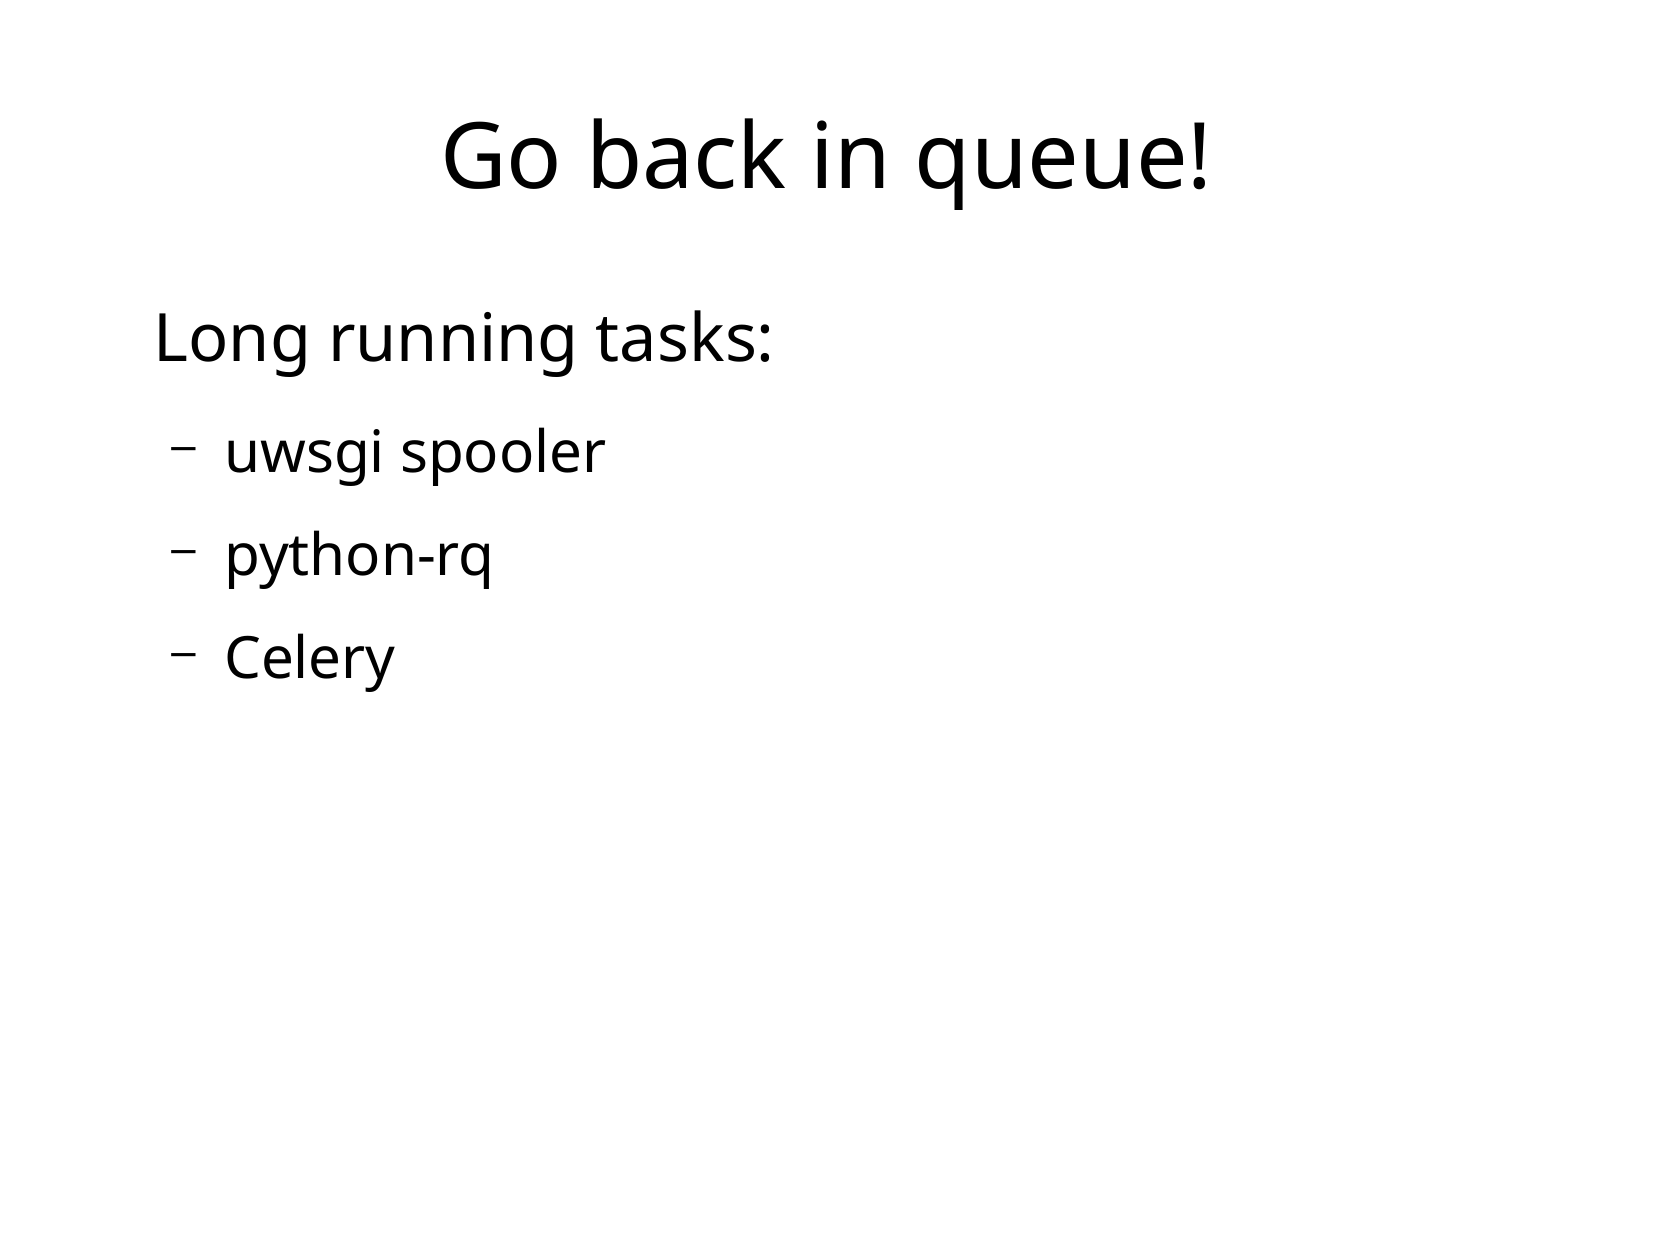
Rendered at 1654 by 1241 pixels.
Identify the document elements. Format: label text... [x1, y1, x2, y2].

list Long running tasks: uwsgi spooler python-rq Celery [82, 290, 1571, 1010]
title Go back in queue! [82, 49, 1571, 257]
